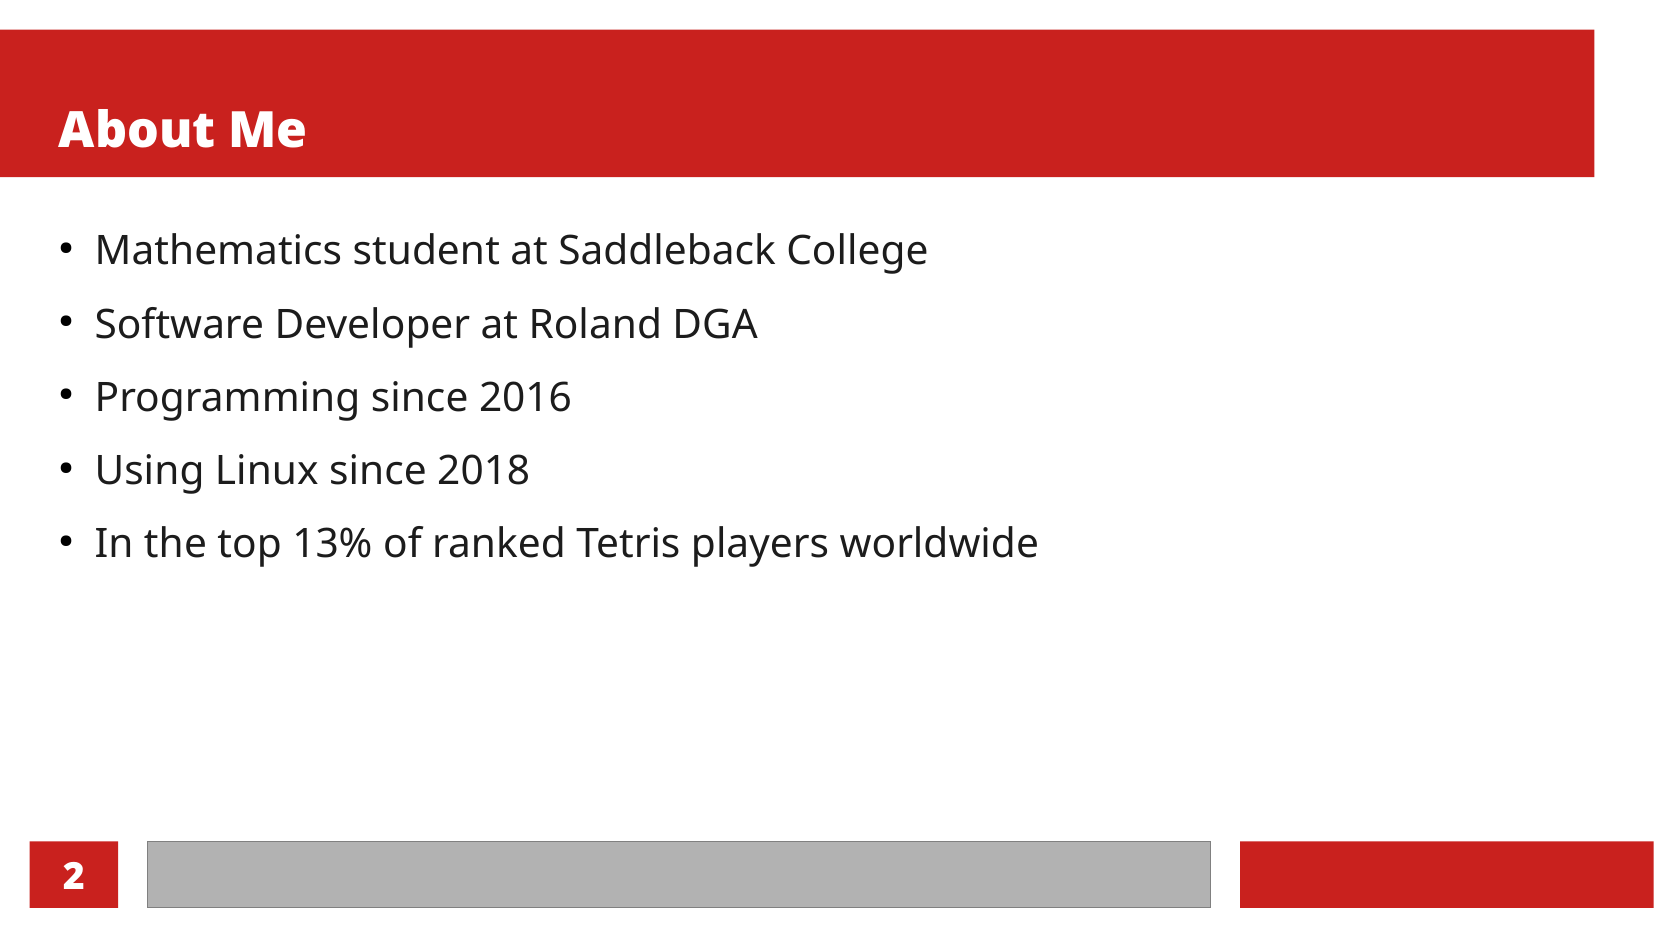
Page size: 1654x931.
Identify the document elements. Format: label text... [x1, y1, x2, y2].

list Mathematics student at Saddleback College Software Developer at Roland DGA Programming since 2016 Using Linux since 2018 In the top 13% of ranked Tetris players worldwide [59, 221, 1565, 798]
title About Me [59, 44, 1595, 163]
